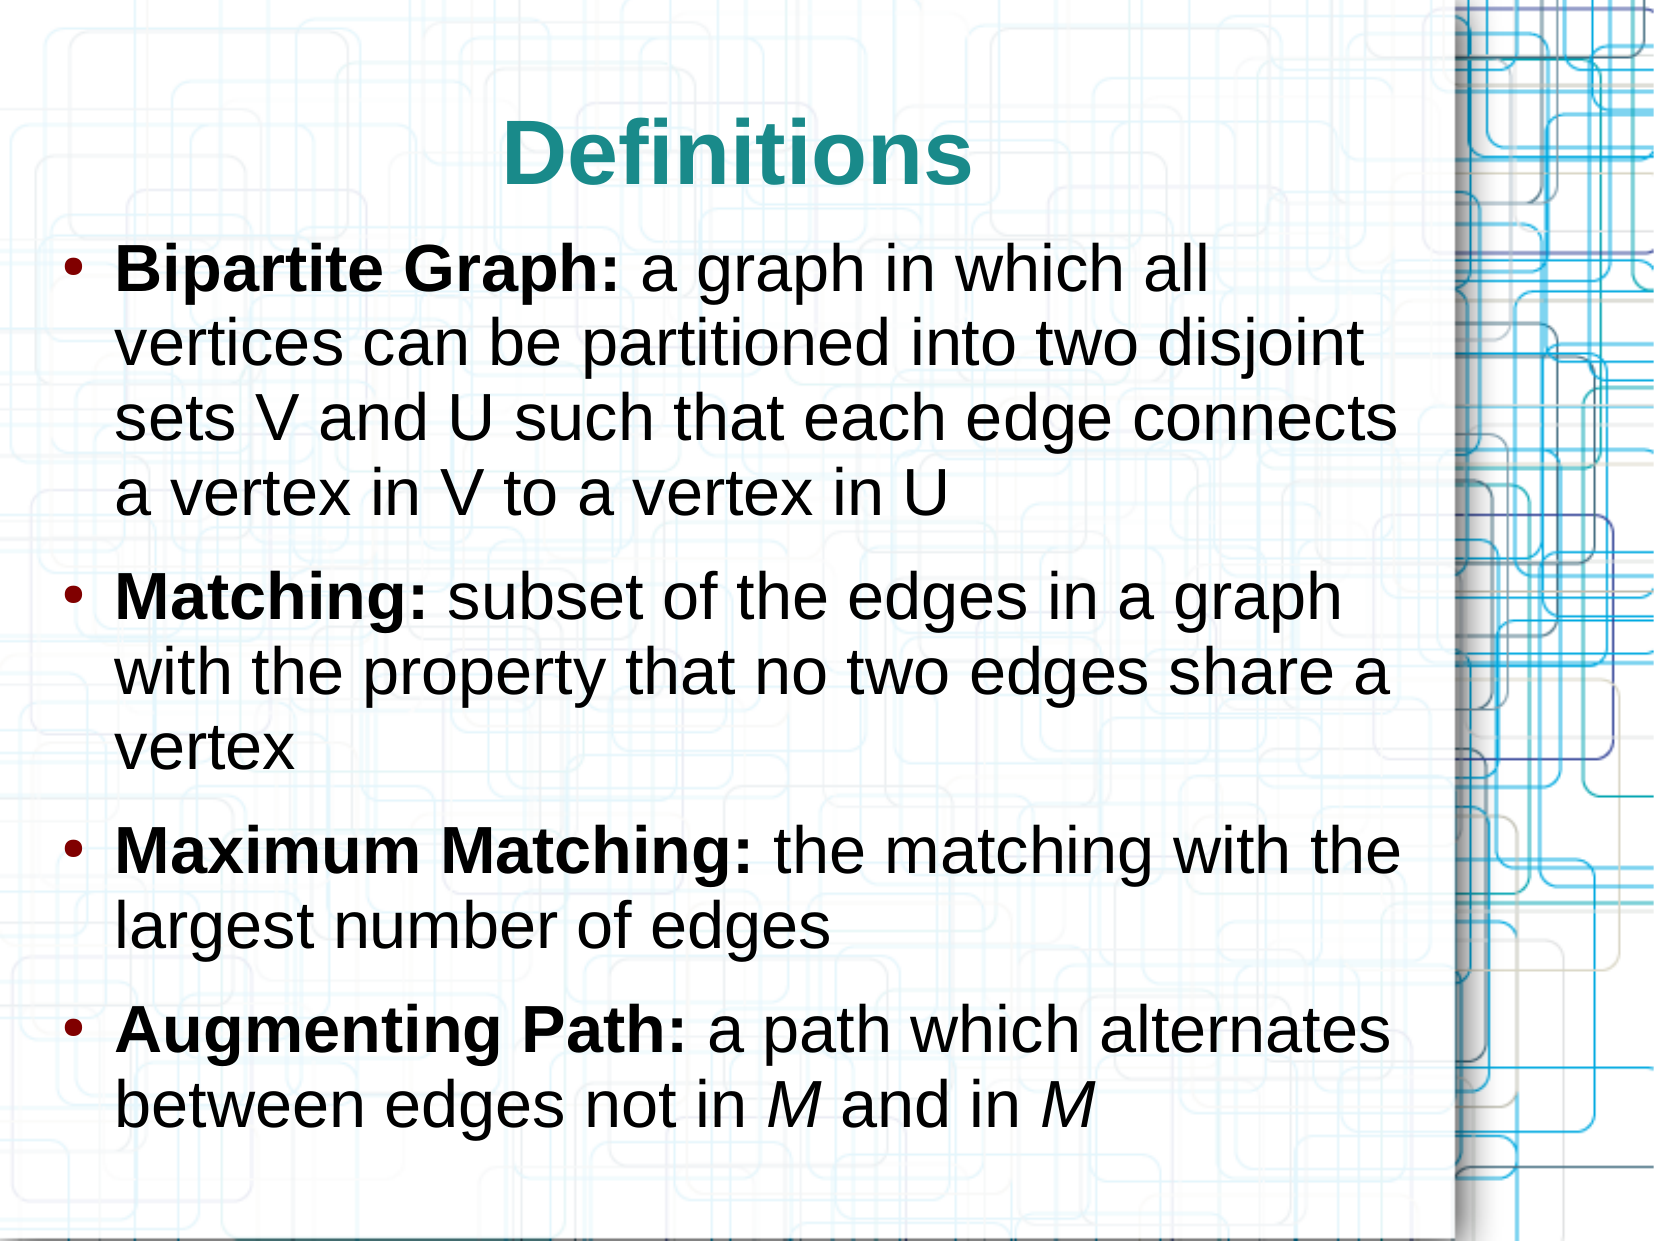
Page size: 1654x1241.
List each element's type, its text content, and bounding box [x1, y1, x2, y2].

picture [0, 0, 1654, 1241]
list Bipartite Graph: a graph in which all vertices can be partitioned into two disjoint sets V and U such that each edge connects a vertex in V to a vertex in U Matching: subset of the edges in a graph with the property that no two edges share a vertex Maximum Matching: the matching with the largest number of edges Augmenting Path: a path which alternates between edges not in M and in M [43, 230, 1425, 1231]
title Definitions [59, 49, 1418, 230]
